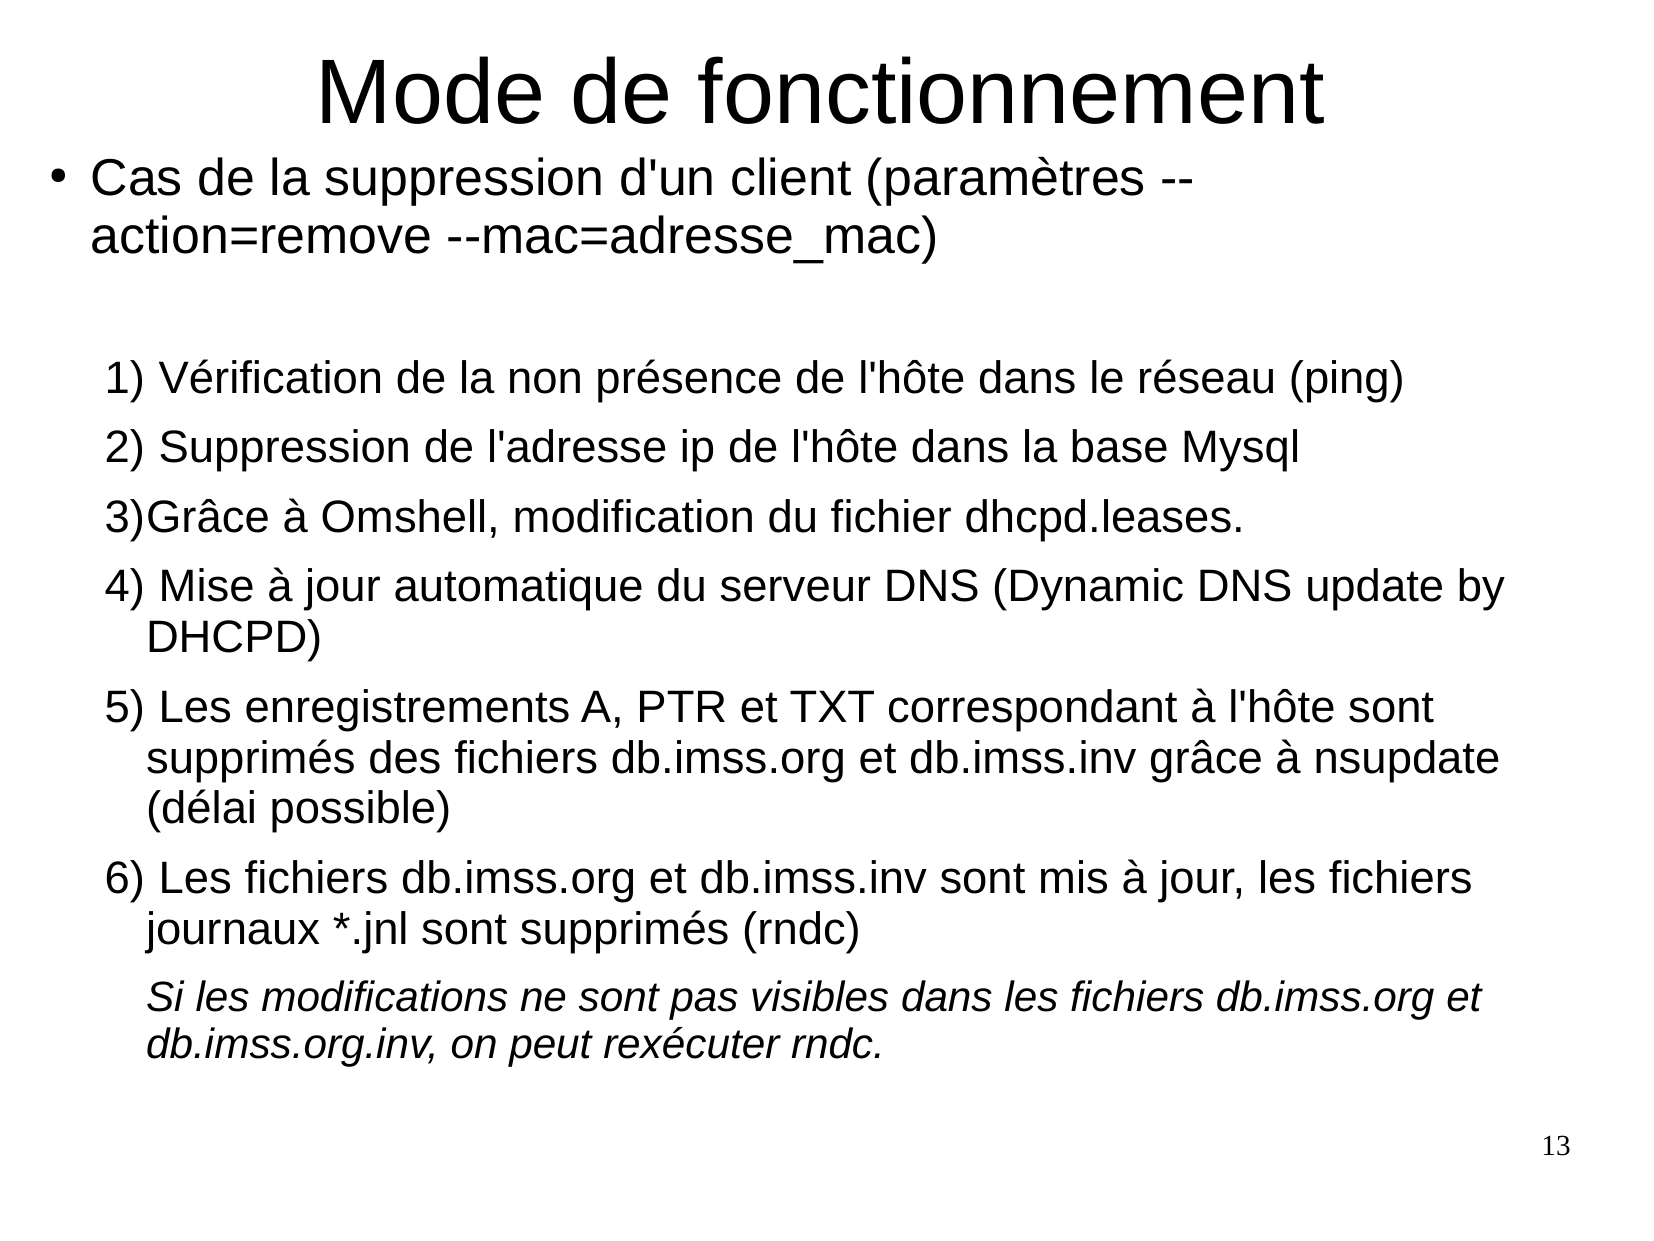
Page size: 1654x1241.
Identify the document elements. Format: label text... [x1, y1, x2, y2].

list Cas de la suppression d'un client (paramètres --action=remove --mac=adresse_mac) Vérification de la non présence de l'hôte dans le réseau (ping) Suppression de l'adresse ip de l'hôte dans la base Mysql Grâce à Omshell, modification du fichier dhcpd.leases. Mise à jour automatique du serveur DNS (Dynamic DNS update by DHCPD) Les enregistrements A, PTR et TXT correspondant à l'hôte sont supprimés des fichiers db.imss.org et db.imss.inv grâce à nsupdate (délai possible) Les fichiers db.imss.org et db.imss.inv sont mis à jour, les fichiers journaux *.jnl sont supprimés (rndc) Si les modifications ne sont pas visibles dans les fichiers db.imss.org et db.imss.org.inv, on peut rexécuter rndc. [35, 148, 1524, 1075]
title Mode de fonctionnement [59, 0, 1548, 196]
